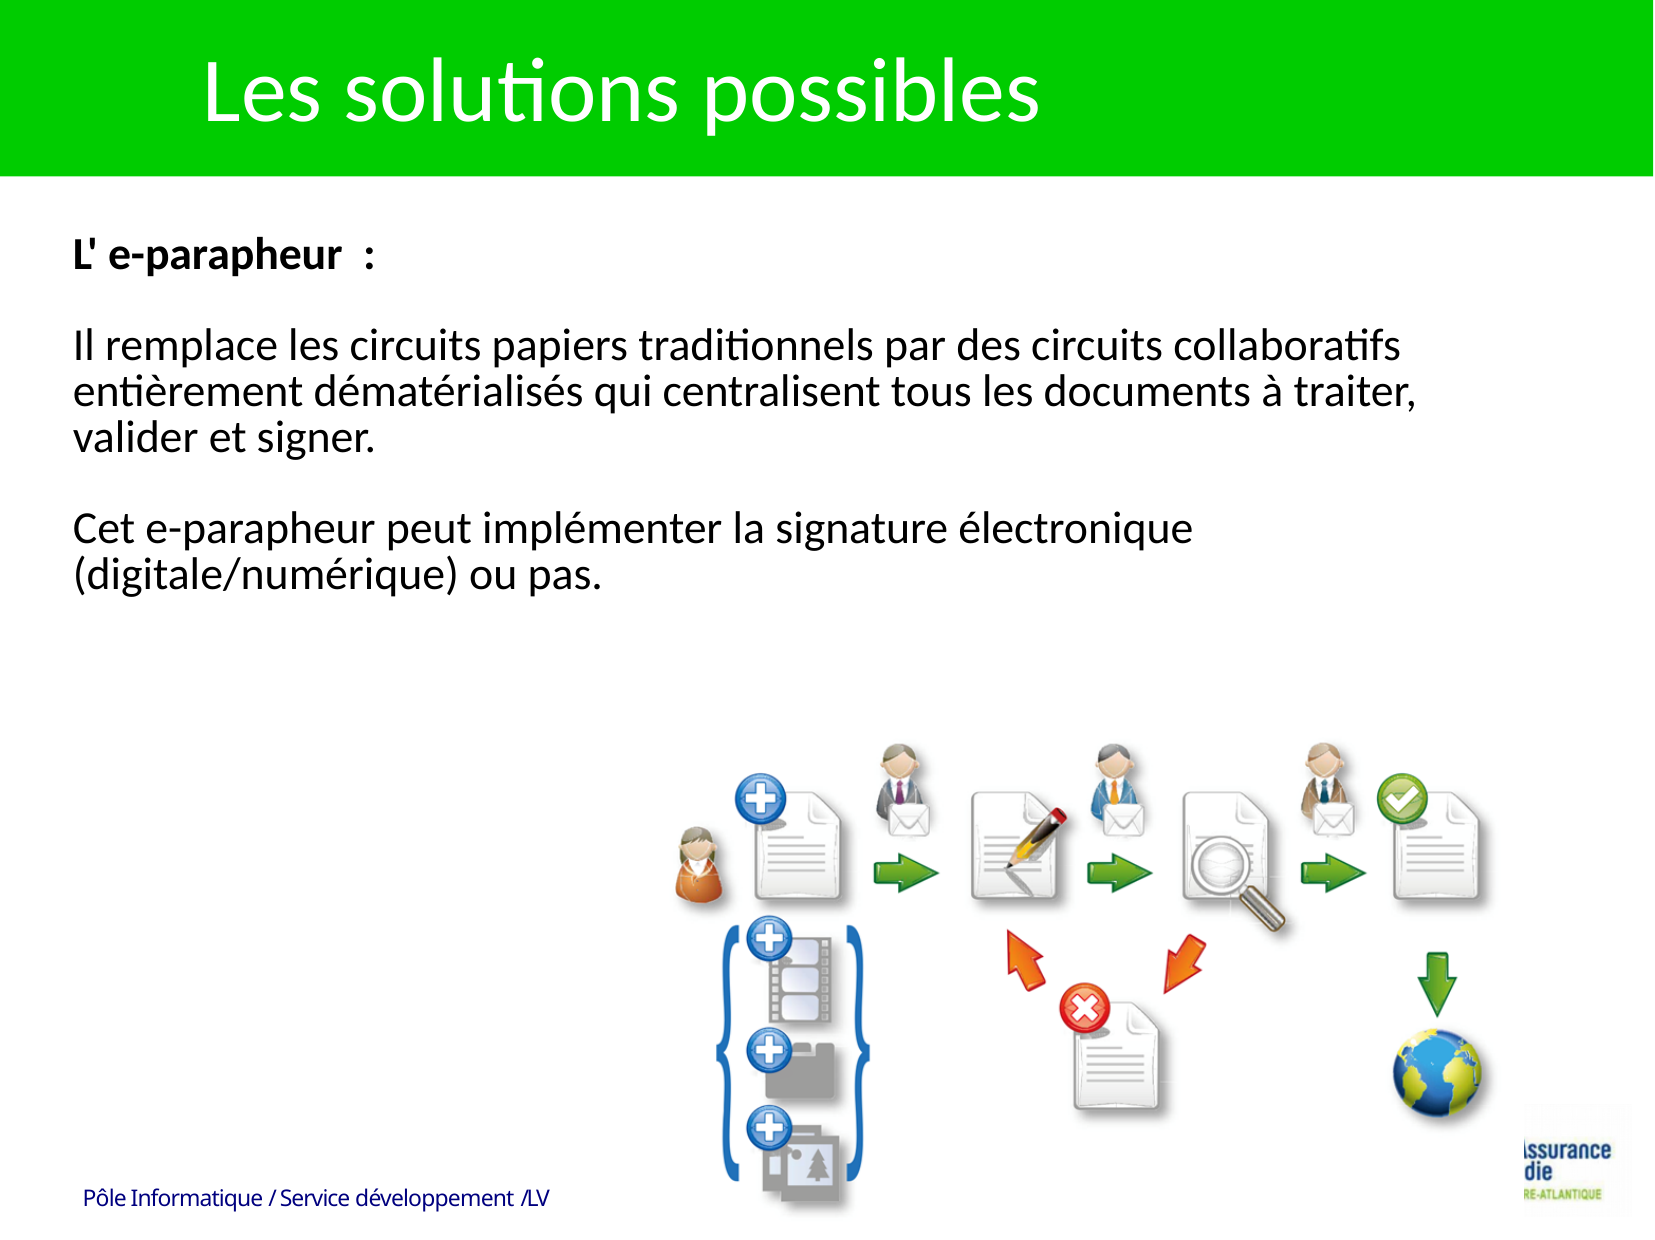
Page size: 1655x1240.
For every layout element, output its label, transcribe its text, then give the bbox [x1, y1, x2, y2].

picture [655, 637, 1632, 1240]
title Les solutions possibles [200, 27, 1583, 140]
text_box L' e-parapheur : Il remplace les circuits papiers traditionnels par des circuits collaboratifs entièrement dématérialisés qui centralisent tous les documents à traiter, valider et signer. Cet e-parapheur peut implémenter la signature électronique (digitale/numérique) ou pas. [58, 227, 1444, 745]
text_box Pôle Informatique / Service développement /LV [80, 1183, 655, 1240]
text_box [0, 0, 1654, 177]
